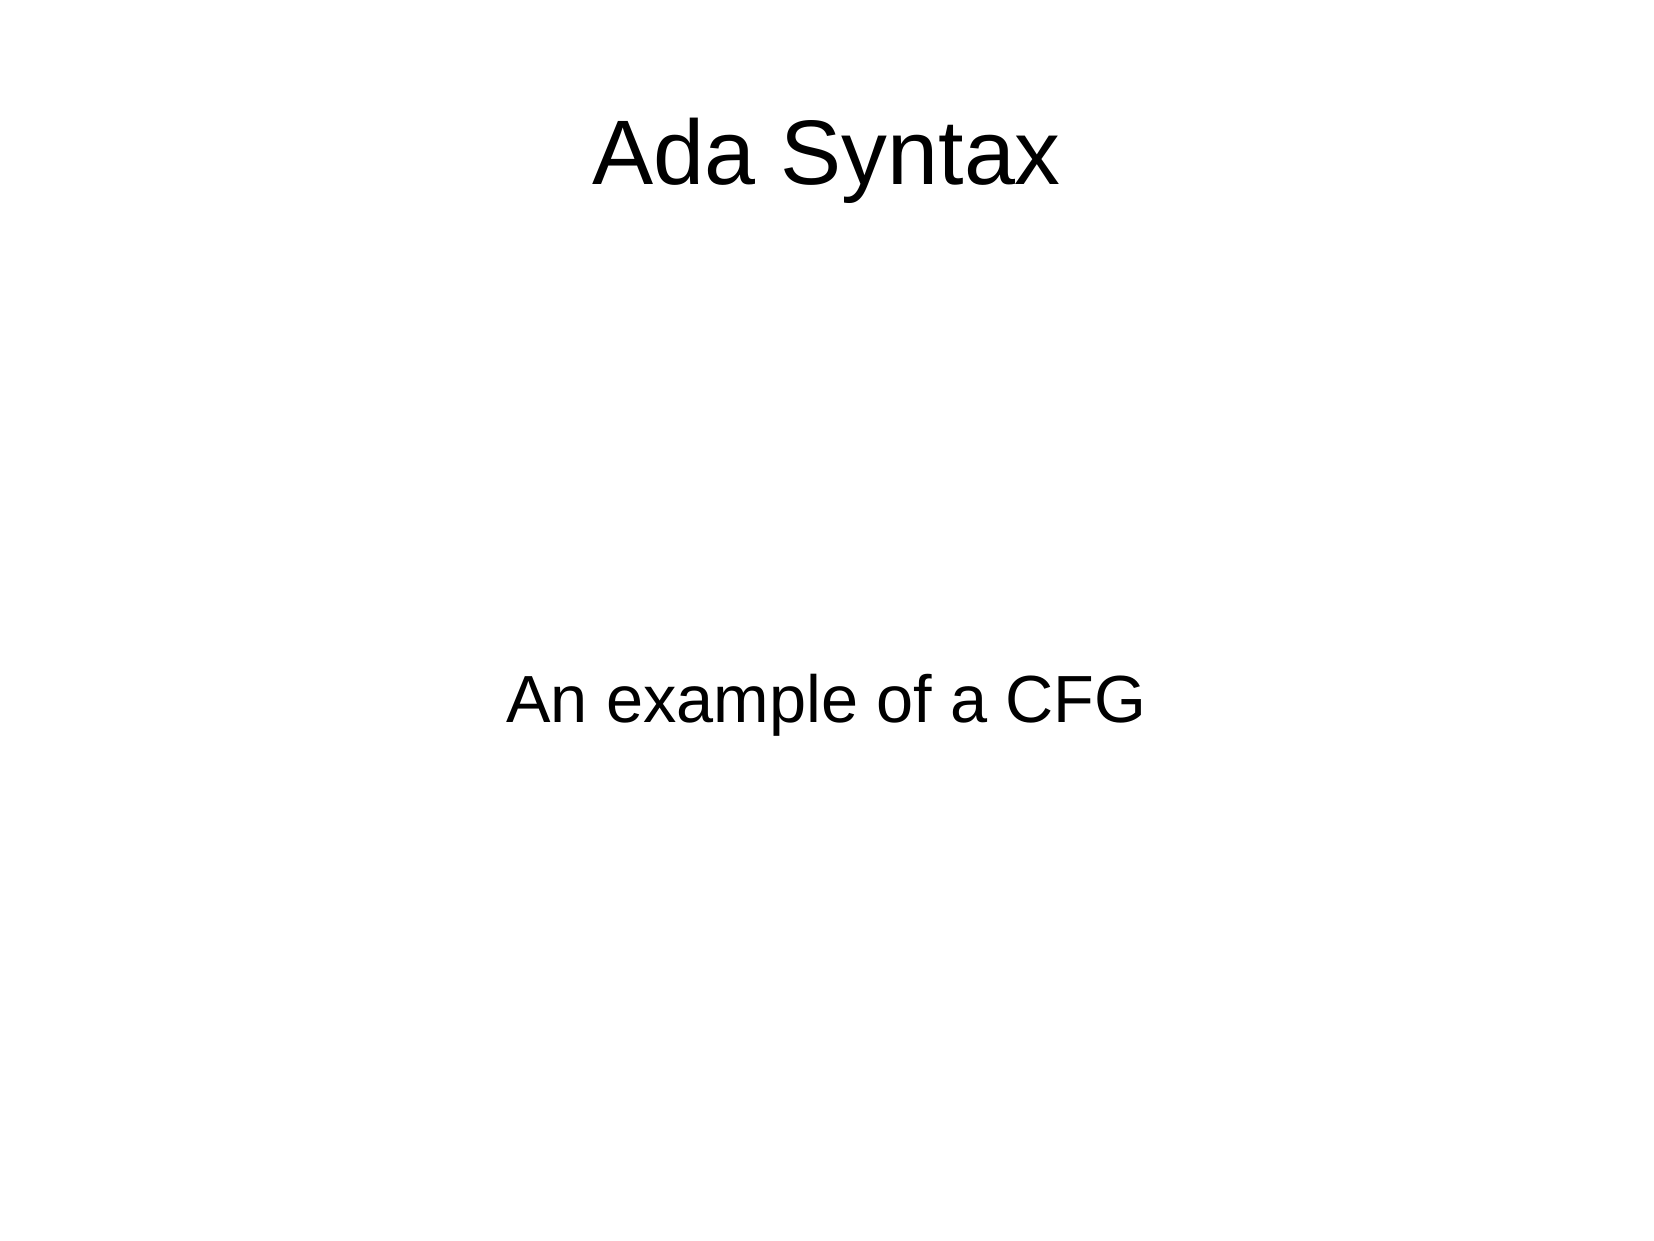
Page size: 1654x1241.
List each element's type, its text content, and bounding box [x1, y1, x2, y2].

text_box An example of a CFG [82, 297, 1571, 1102]
title Ada Syntax [82, 49, 1571, 257]
